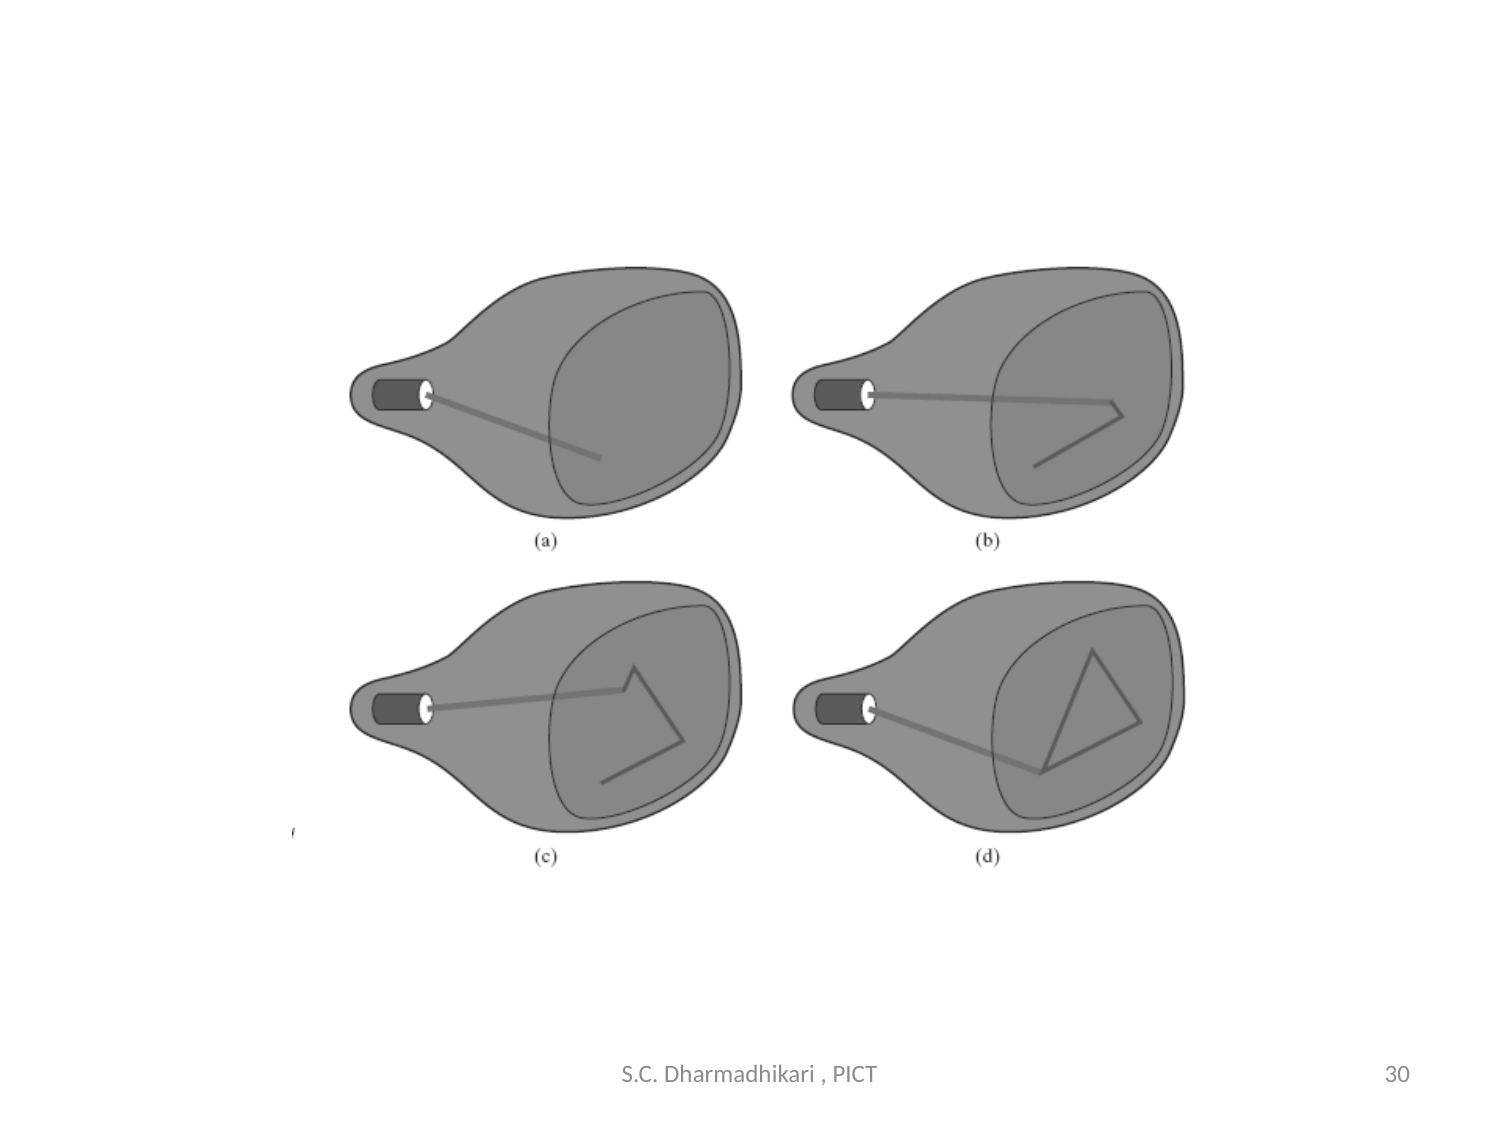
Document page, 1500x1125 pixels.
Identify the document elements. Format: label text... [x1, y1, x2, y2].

footer S.C. Dharmadhikari , PICT [512, 1042, 988, 1103]
slide_number <number> [1074, 1042, 1425, 1103]
picture [292, 253, 1207, 872]
